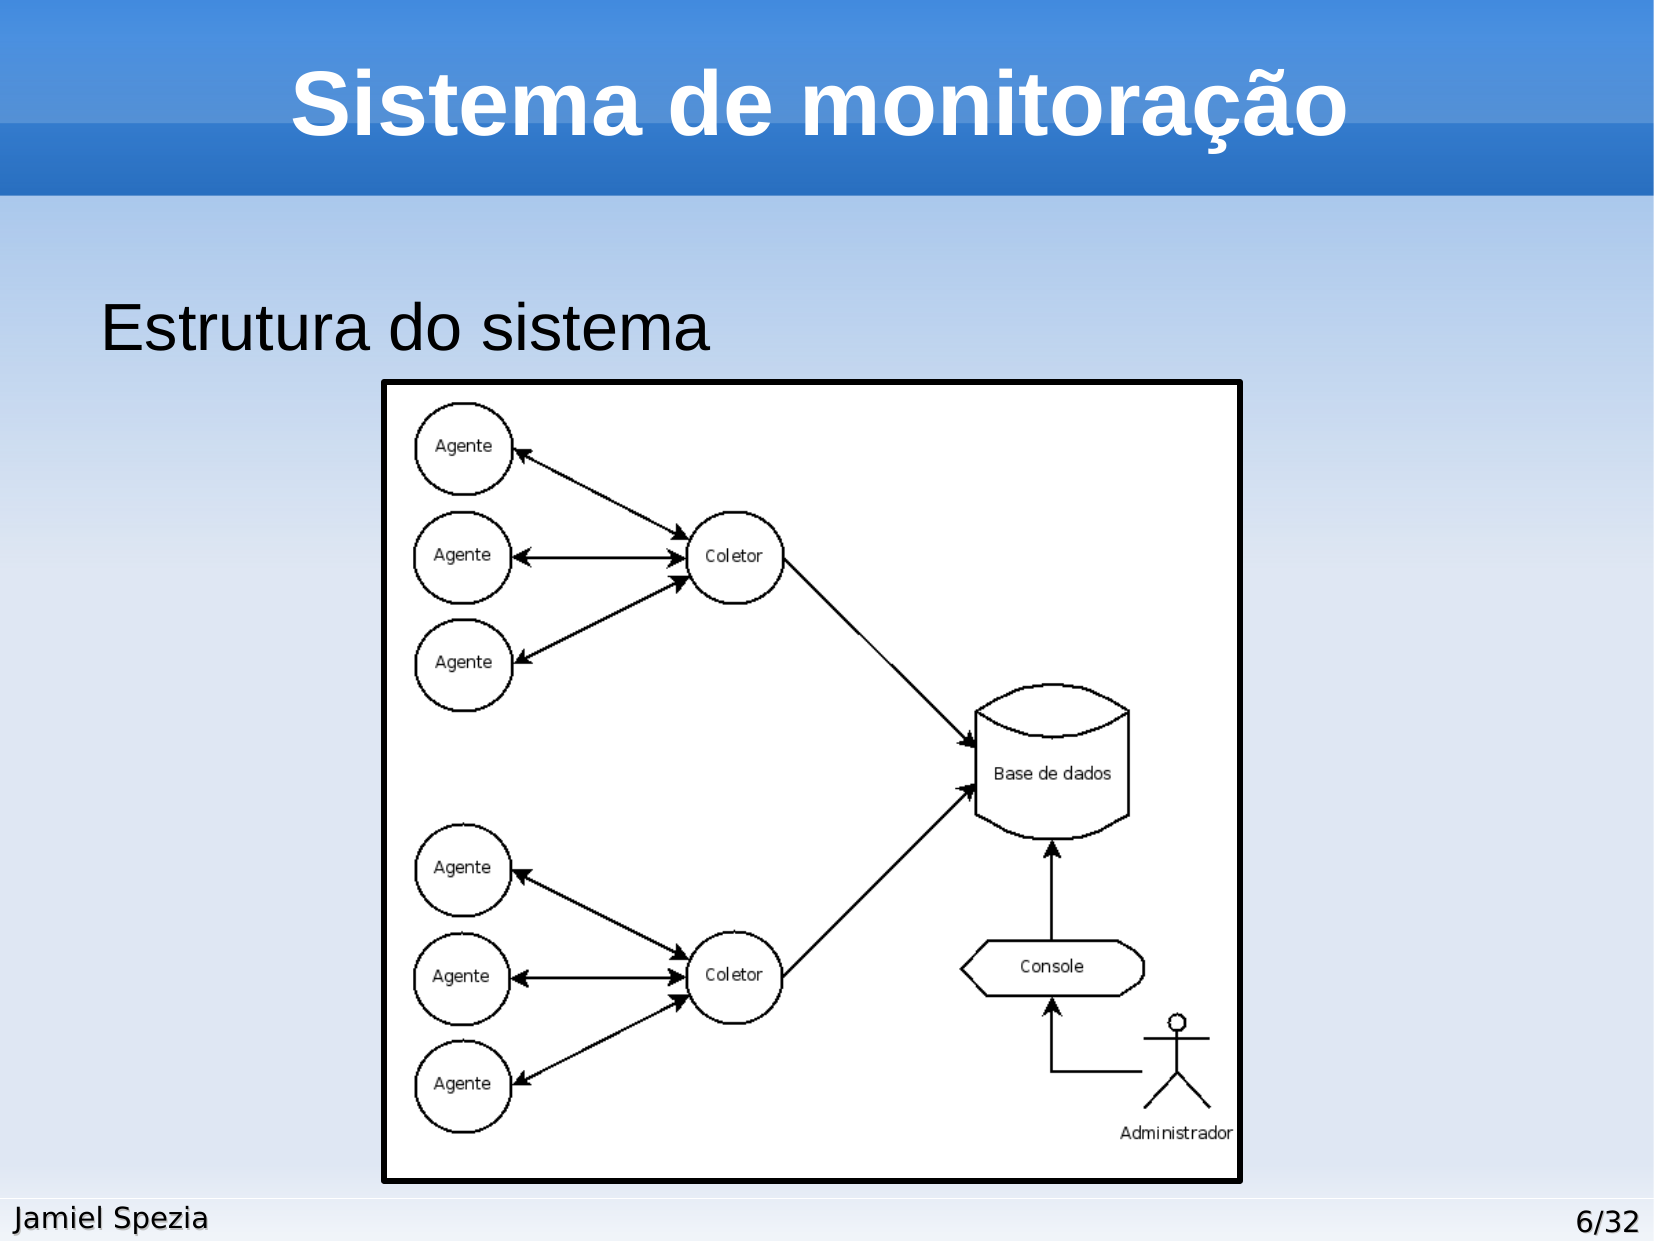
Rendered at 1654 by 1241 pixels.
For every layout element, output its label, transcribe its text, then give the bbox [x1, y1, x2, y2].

list Estrutura do sistema [82, 290, 1571, 1094]
picture [0, 1199, 1654, 1241]
picture [0, 0, 1654, 1198]
title Sistema de monitoração [76, 0, 1565, 208]
text_box [383, 381, 1241, 1182]
